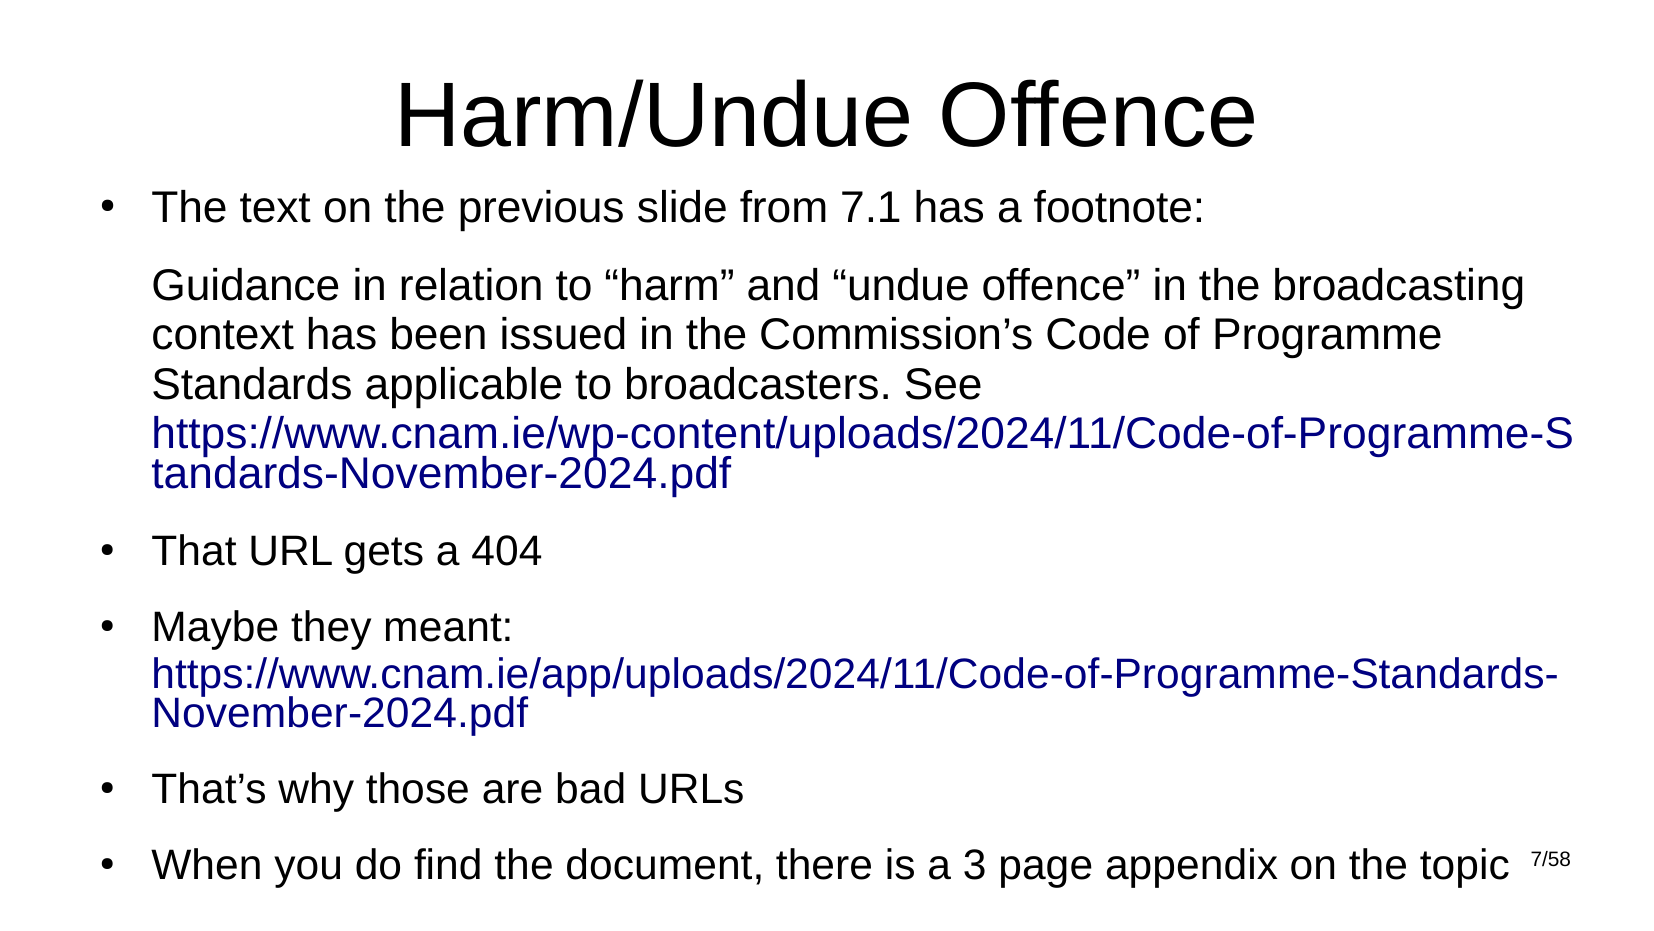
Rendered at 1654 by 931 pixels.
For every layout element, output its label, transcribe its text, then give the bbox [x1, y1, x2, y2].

list The text on the previous slide from 7.1 has a footnote: Guidance in relation to “harm” and “undue offence” in the broadcasting context has been issued in the Commission’s Code of Programme Standards applicable to broadcasters. See https://www.cnam.ie/wp-content/uploads/2024/11/Code-of-Programme-Standards-November-2024.pdf That URL gets a 404 Maybe they meant: https://www.cnam.ie/app/uploads/2024/11/Code-of-Programme-Standards-November-2024.pdf That’s why those are bad URLs When you do find the document, there is a 3 page appendix on the topic [82, 182, 1571, 815]
title Harm/Undue Offence [82, 37, 1571, 182]
